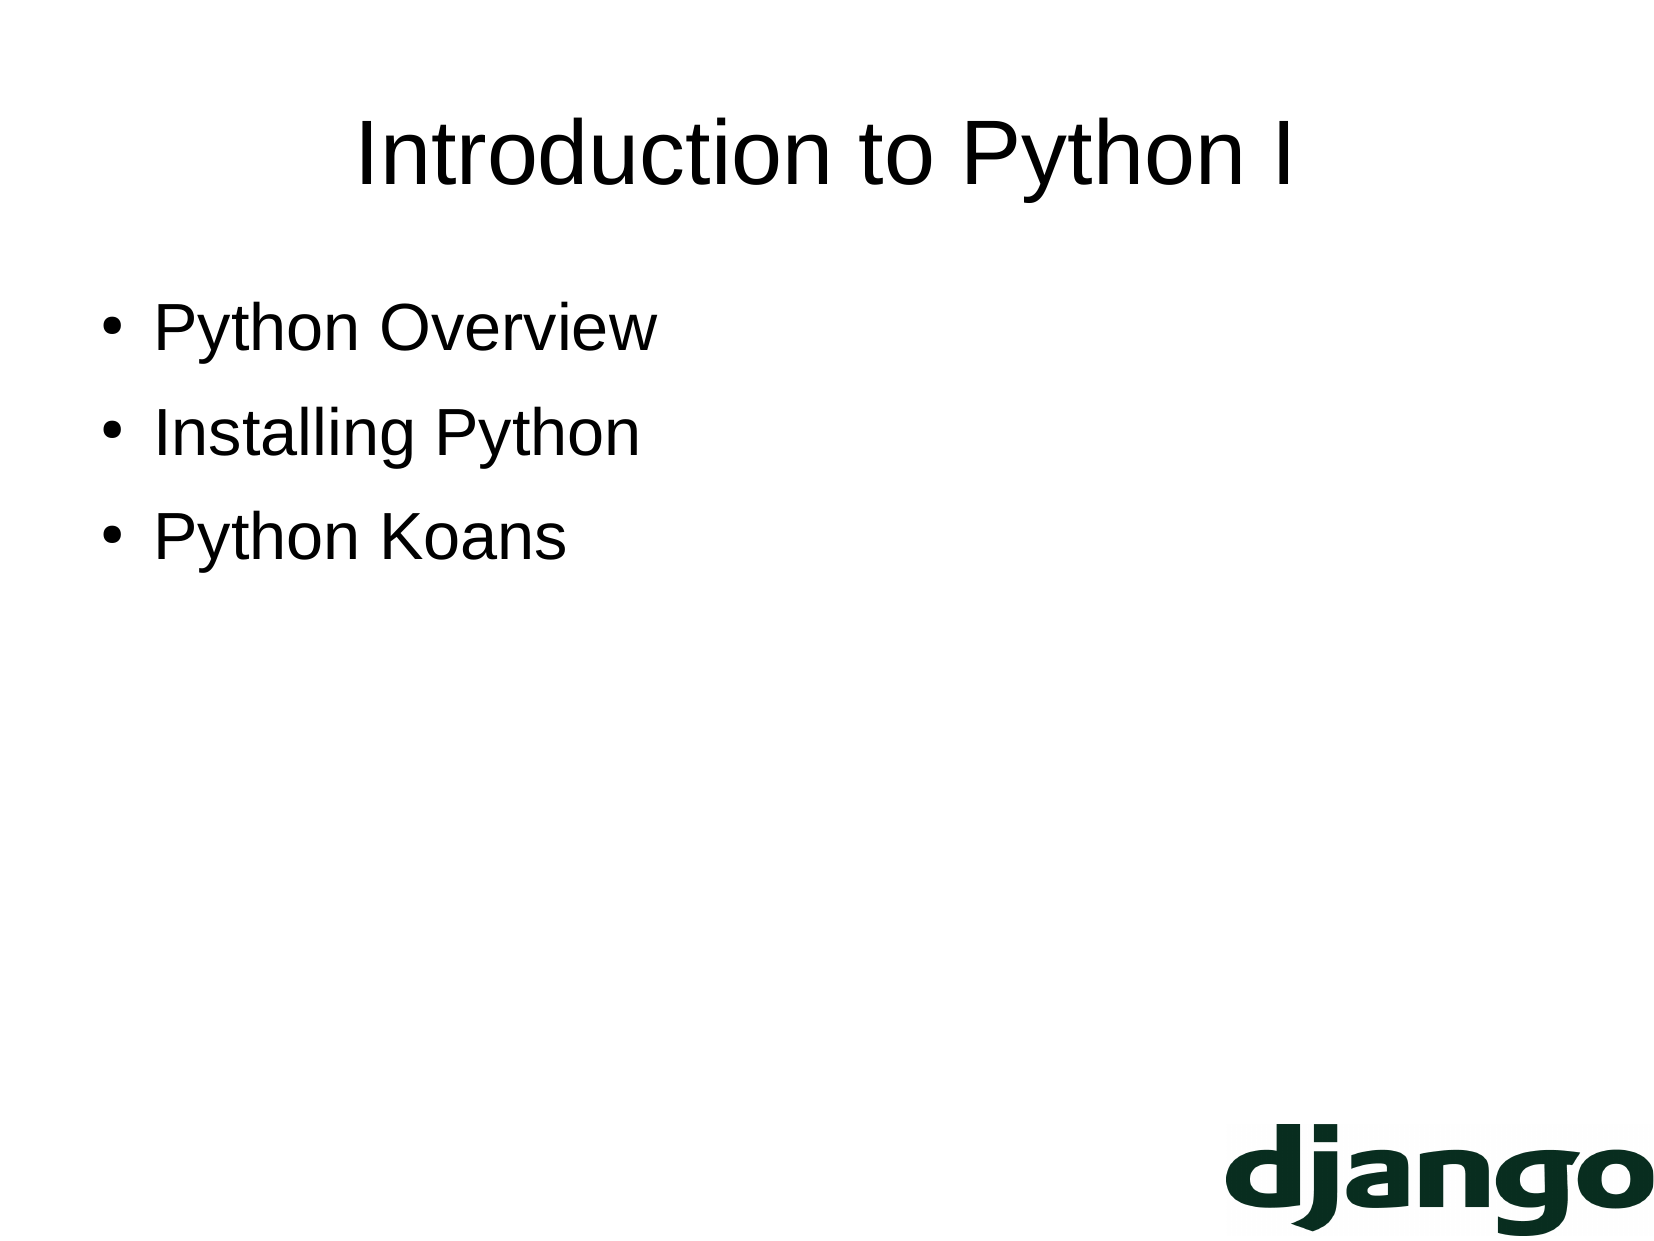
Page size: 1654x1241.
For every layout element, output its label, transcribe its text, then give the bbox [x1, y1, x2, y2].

list Python Overview Installing Python Python Koans [82, 290, 1571, 1109]
picture [1226, 1124, 1654, 1236]
title Introduction to Python I [82, 49, 1571, 257]
